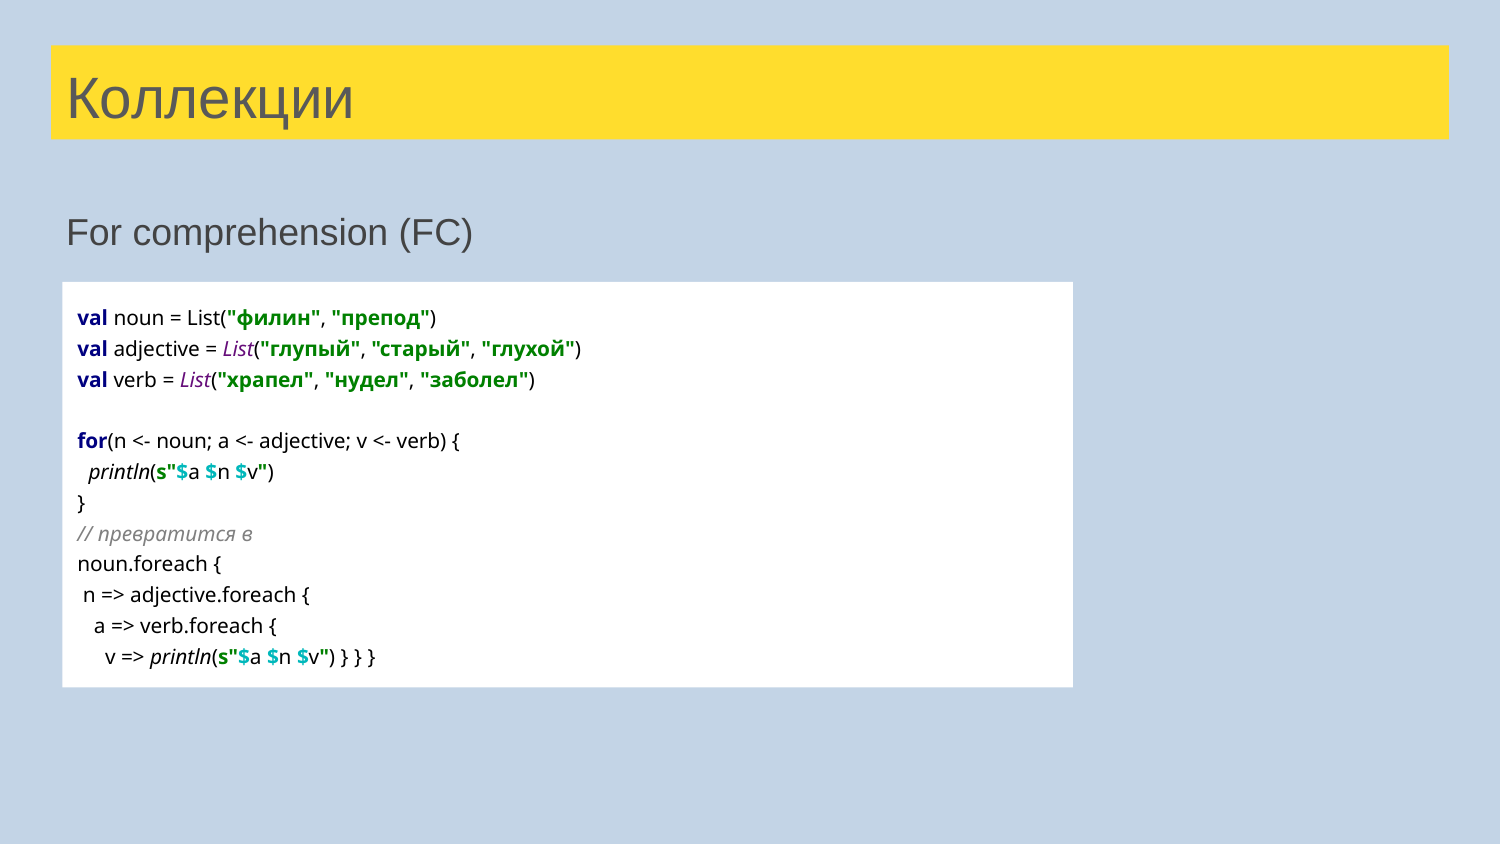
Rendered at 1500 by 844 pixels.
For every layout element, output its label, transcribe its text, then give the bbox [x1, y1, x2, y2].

text_box val noun = List("филин", "препод") val adjective = List("глупый", "старый", "глухой") val verb = List("храпел", "нудел", "заболел") for(n <- noun; a <- adjective; v <- verb) { println(s"$a $n $v") } // превратится в noun.foreach { n => adjective.foreach { a => verb.foreach { v => println(s"$a $n $v") } } } [62, 281, 1073, 688]
text_box For comprehension (FC) [51, 193, 1449, 273]
title Коллекции [51, 45, 1449, 140]
